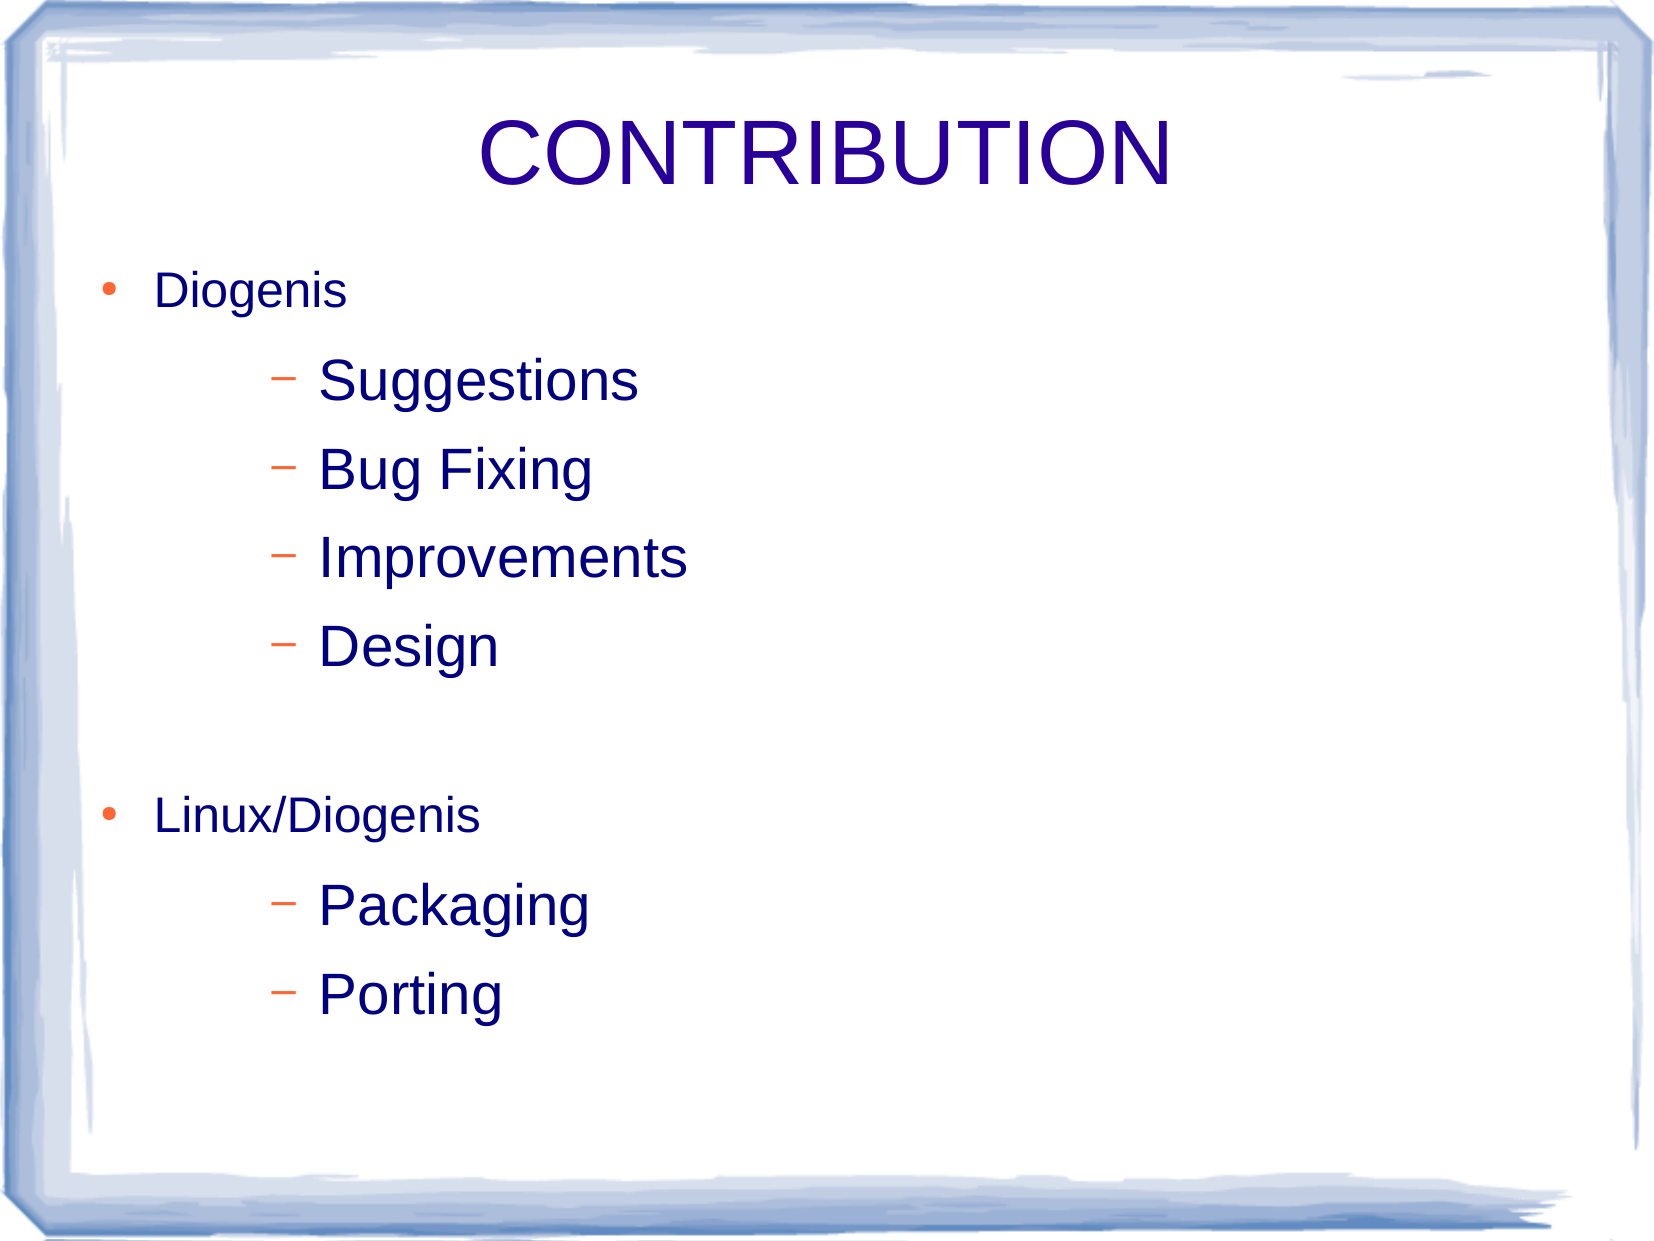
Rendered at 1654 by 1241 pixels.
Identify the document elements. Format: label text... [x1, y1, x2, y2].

title CONTRIBUTION [82, 49, 1571, 257]
list Diogenis Suggestions Bug Fixing Improvements Design Linux/Diogenis Packaging Porting [82, 262, 1538, 1027]
picture [0, 0, 1654, 1241]
